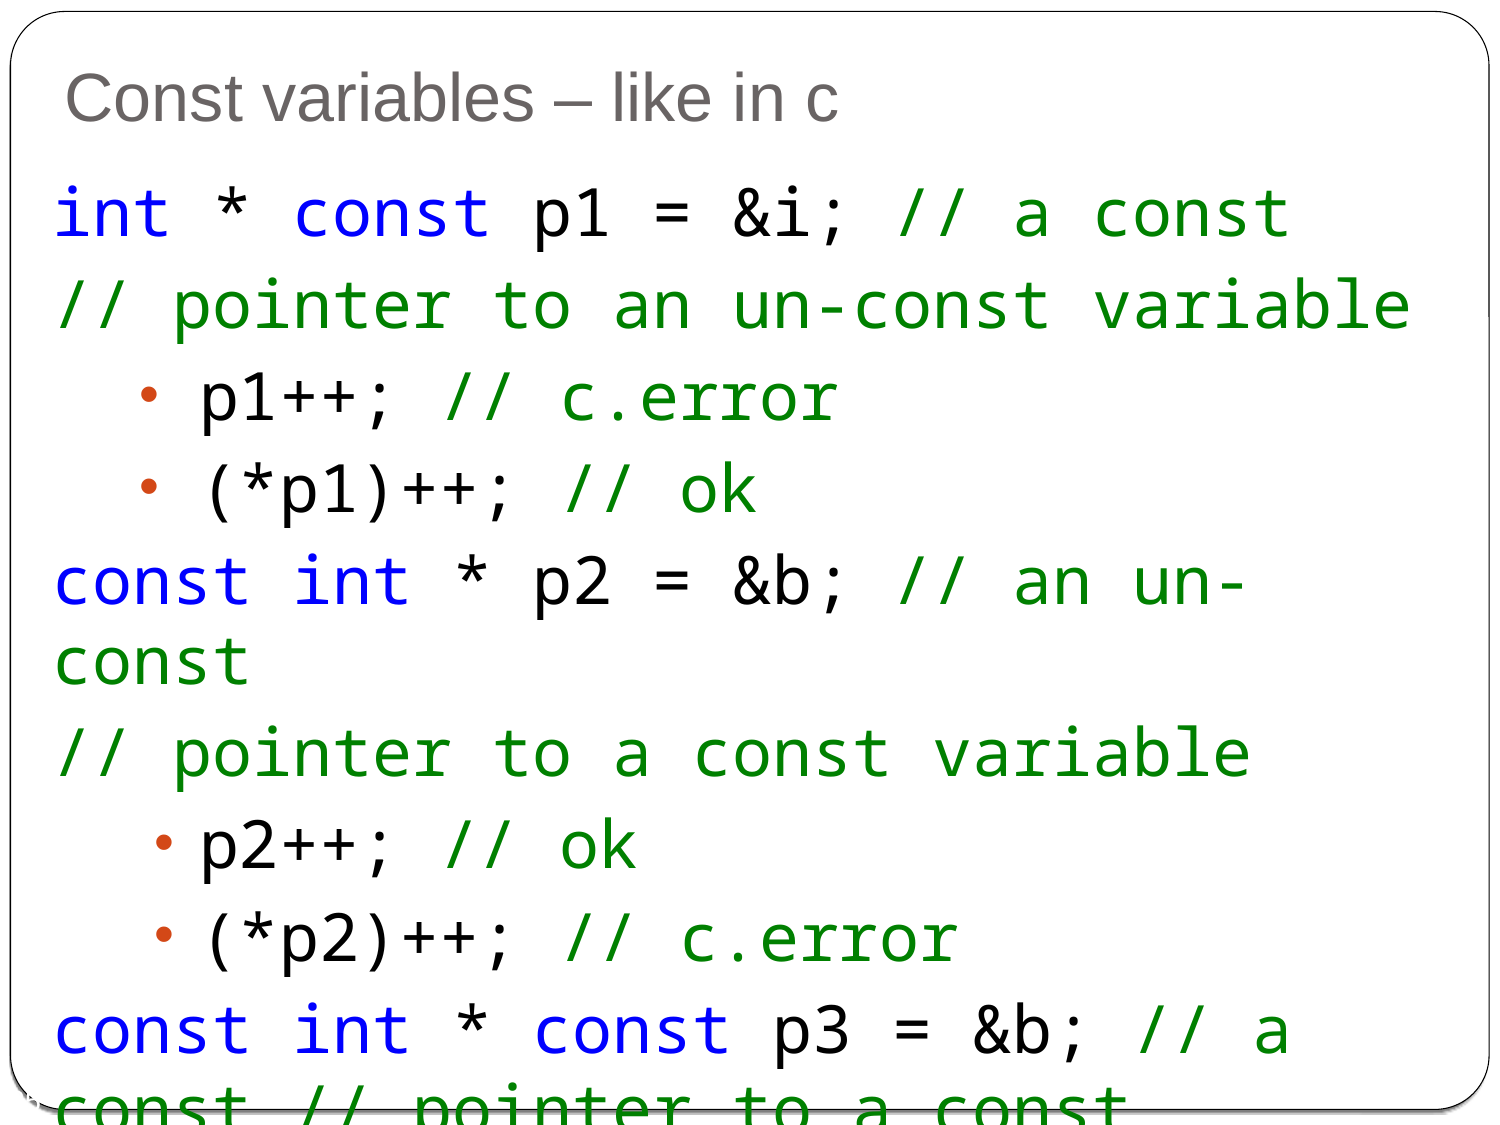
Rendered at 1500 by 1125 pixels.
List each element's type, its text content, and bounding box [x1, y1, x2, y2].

title Const variables – like in c [50, 45, 1450, 150]
slide_number <number> [0, 1074, 50, 1125]
list int * const p1 = &i; // a const // pointer to an un-const variable p1++; // c.error (*p1)++; // ok const int * p2 = &b; // an un-const // pointer to a const variable p2++; // ok (*p2)++; // c.error const int * const p3 = &b; // a const // pointer to a const variable [37, 162, 1463, 1088]
